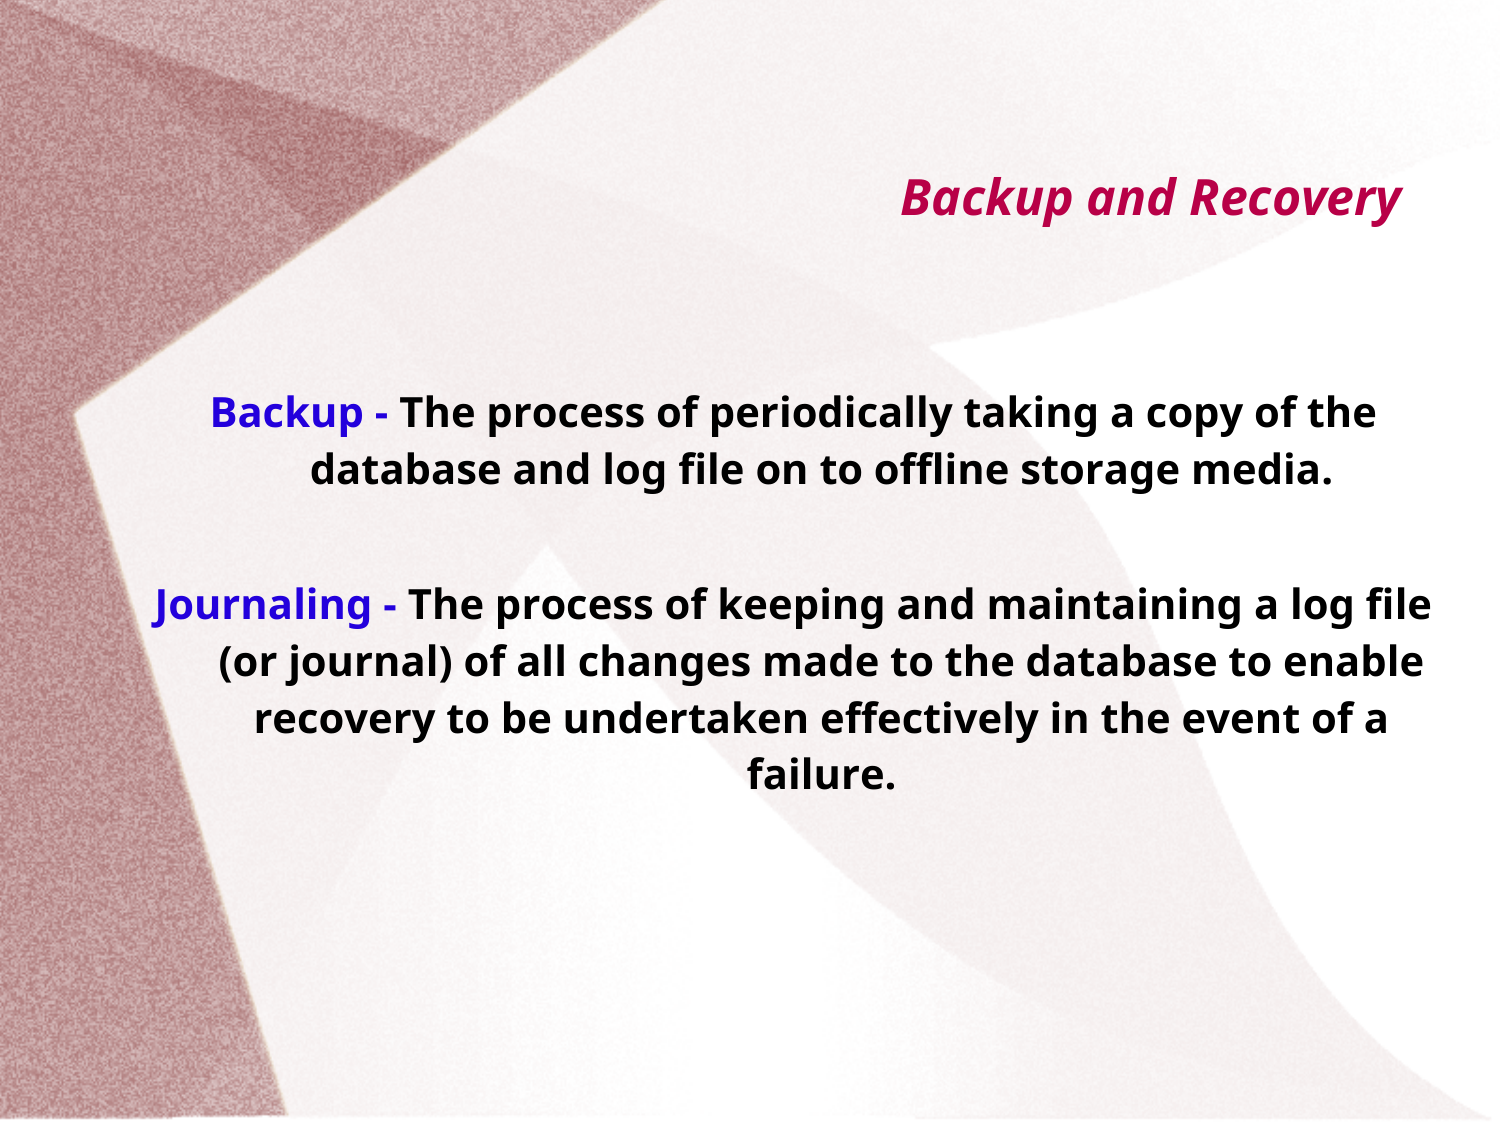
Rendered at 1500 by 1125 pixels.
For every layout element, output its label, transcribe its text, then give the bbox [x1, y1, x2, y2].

subtitle Backup - The process of periodically taking a copy of the database and log file on to offline storage media. Journaling - The process of keeping and maintaining a log file (or journal) of all changes made to the database to enable recovery to be undertaken effectively in the event of a failure. [137, 374, 1450, 1088]
title Backup and Recovery [149, 112, 1417, 238]
picture [0, 0, 1500, 1125]
